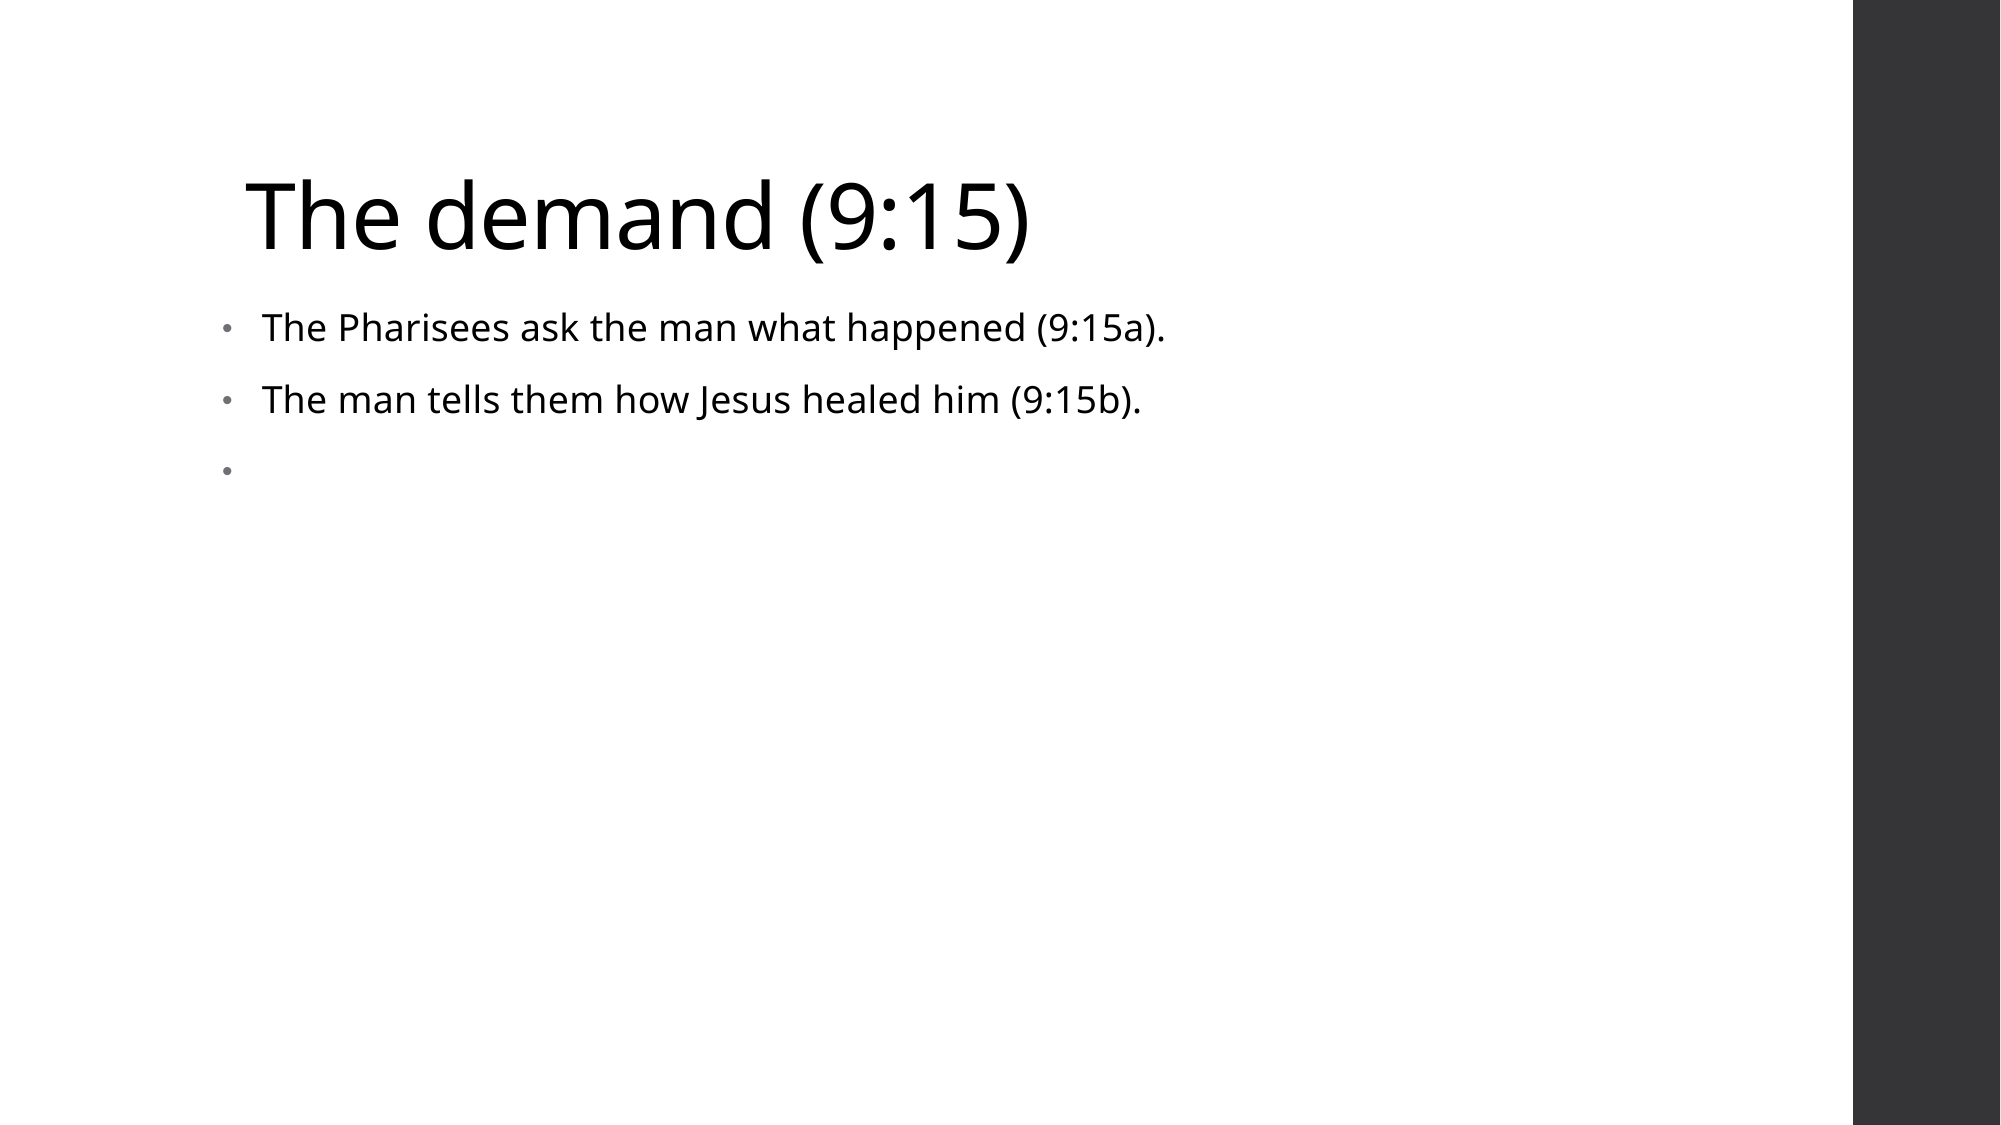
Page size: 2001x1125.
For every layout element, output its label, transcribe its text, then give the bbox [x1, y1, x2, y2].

list The Pharisees ask the man what happened (9:15a). The man tells them how Jesus healed him (9:15b). [206, 299, 1617, 1014]
title The demand (9:15) [206, 60, 1797, 278]
